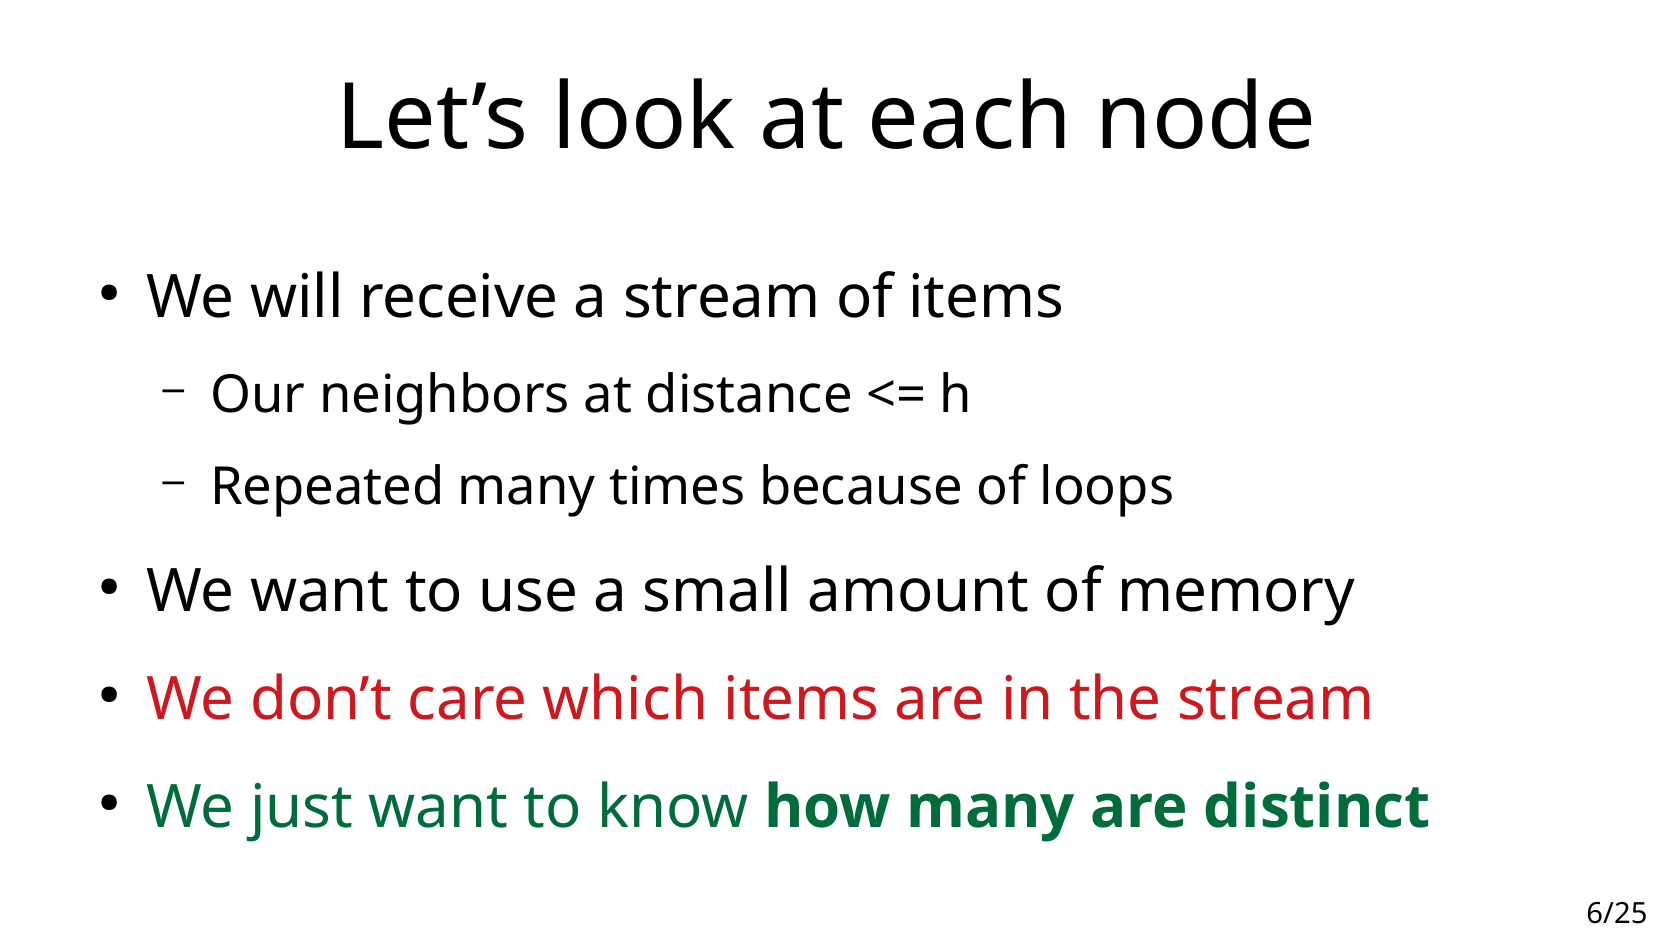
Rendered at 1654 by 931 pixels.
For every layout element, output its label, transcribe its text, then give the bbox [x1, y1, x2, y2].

list We will receive a stream of items Our neighbors at distance <= h Repeated many times because of loops We want to use a small amount of memory We don’t care which items are in the stream We just want to know how many are distinct [82, 253, 1571, 852]
title Let’s look at each node [82, 1, 1571, 226]
